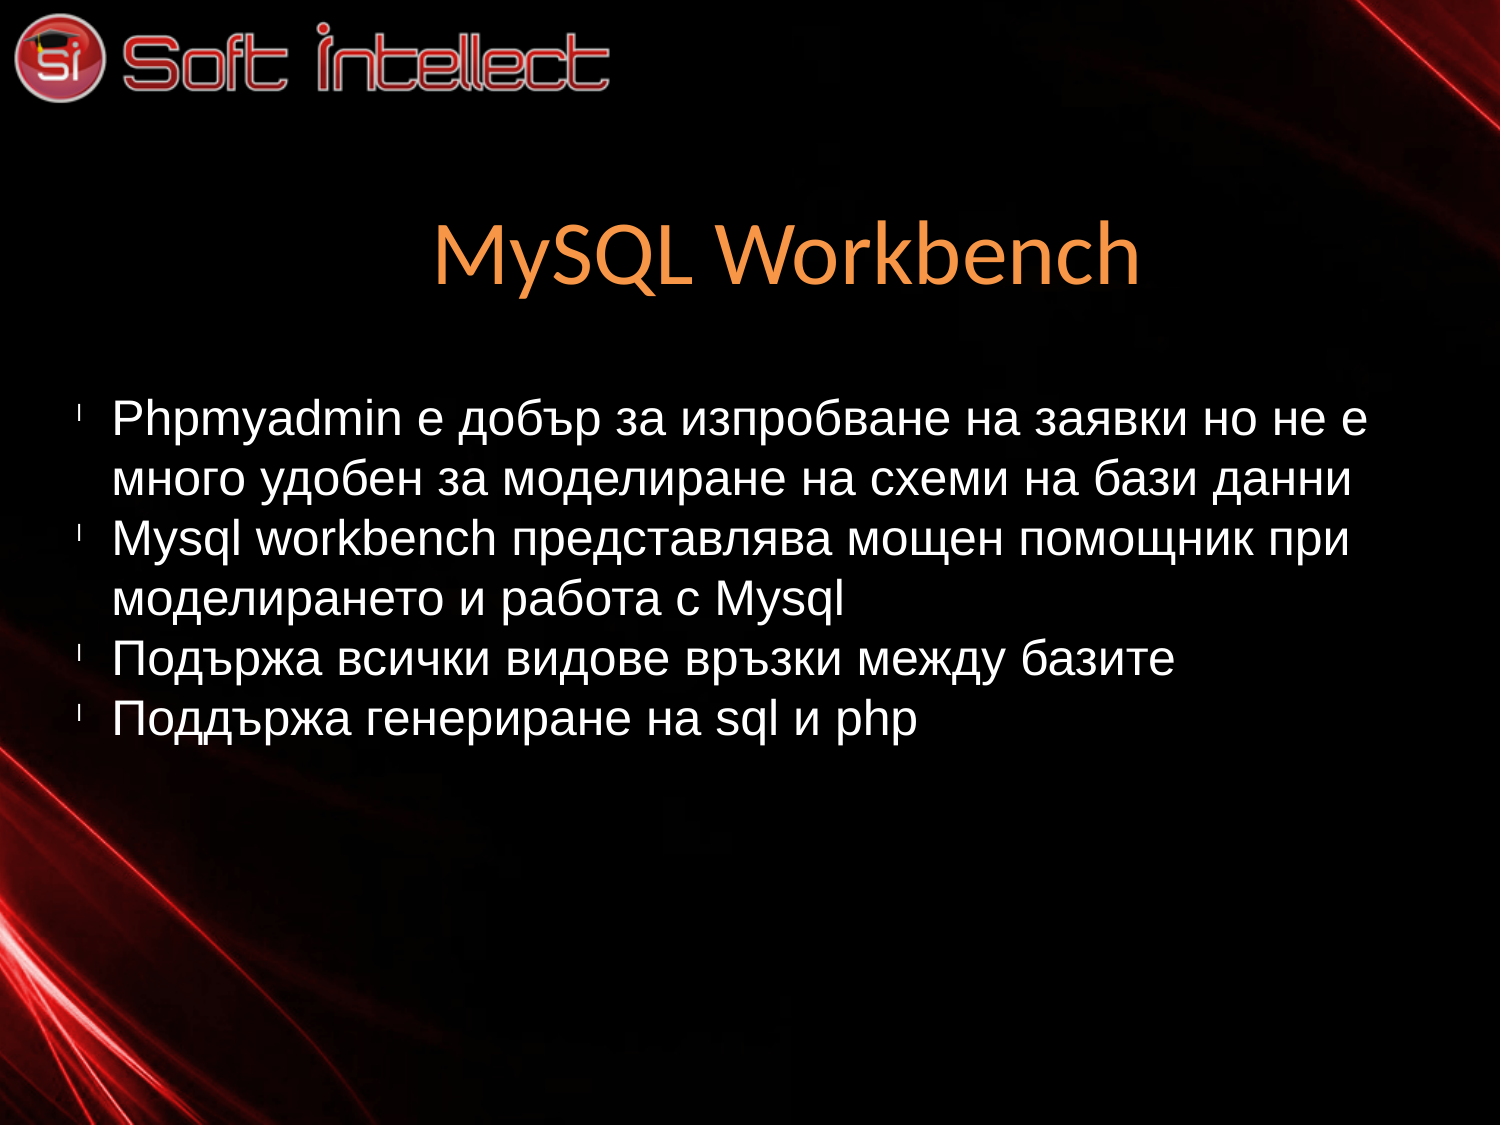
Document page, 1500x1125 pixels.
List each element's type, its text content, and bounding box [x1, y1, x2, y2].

picture [0, 0, 1500, 1125]
text_box MySQL Workbench [150, 127, 1425, 369]
text_box Phpmyadmin е добър за изпробване на заявки но не е много удобен за моделиране на схеми на бази данни Mysql workbench представлява мощен помощник при моделирането и работа с Mysql Подържа всички видове връзки между базите Поддържа генериране на sql и php [61, 378, 1396, 1125]
